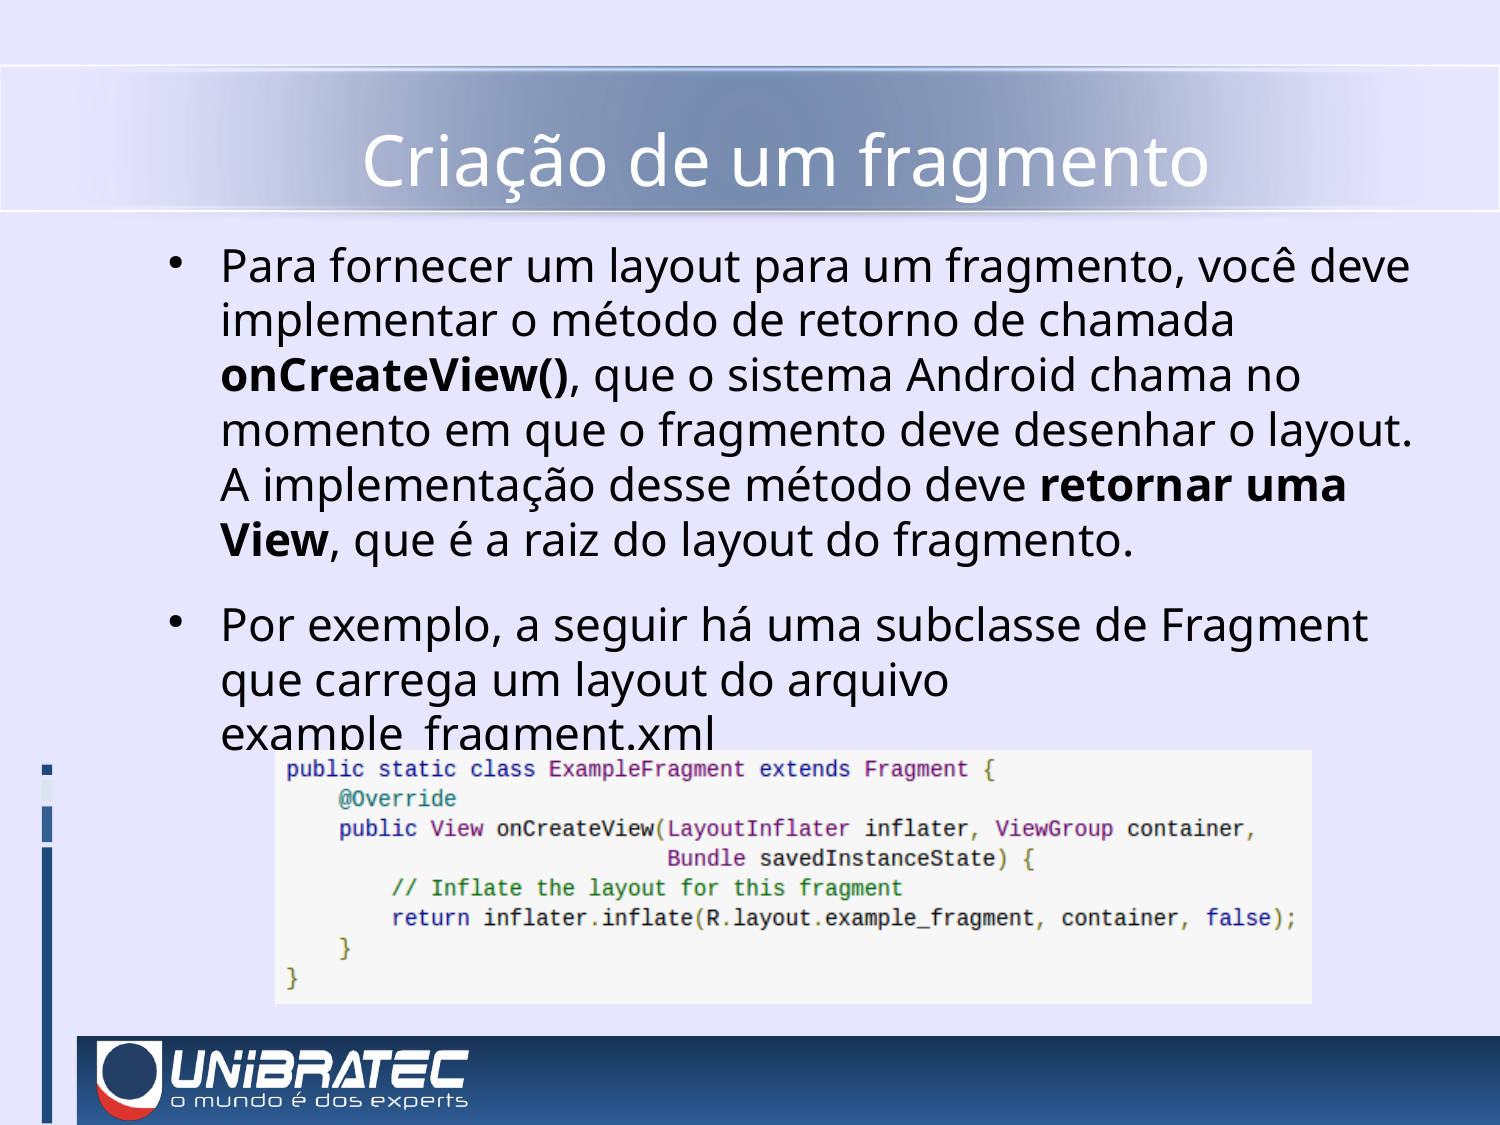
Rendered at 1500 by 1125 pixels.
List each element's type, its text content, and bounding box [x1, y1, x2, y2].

picture [96, 1040, 469, 1121]
list Para fornecer um layout para um fragmento, você deve implementar o método de retorno de chamada onCreateView(), que o sistema Android chama no momento em que o fragmento deve desenhar o layout. A implementação desse método deve retornar uma View, que é a raiz do layout do fragmento. Por exemplo, a seguir há uma subclasse de Fragment que carrega um layout do arquivo example_fragment.xml [150, 236, 1441, 1028]
picture [0, 58, 1500, 227]
picture [275, 750, 1312, 1004]
title Criação de um fragmento [150, 84, 1424, 233]
